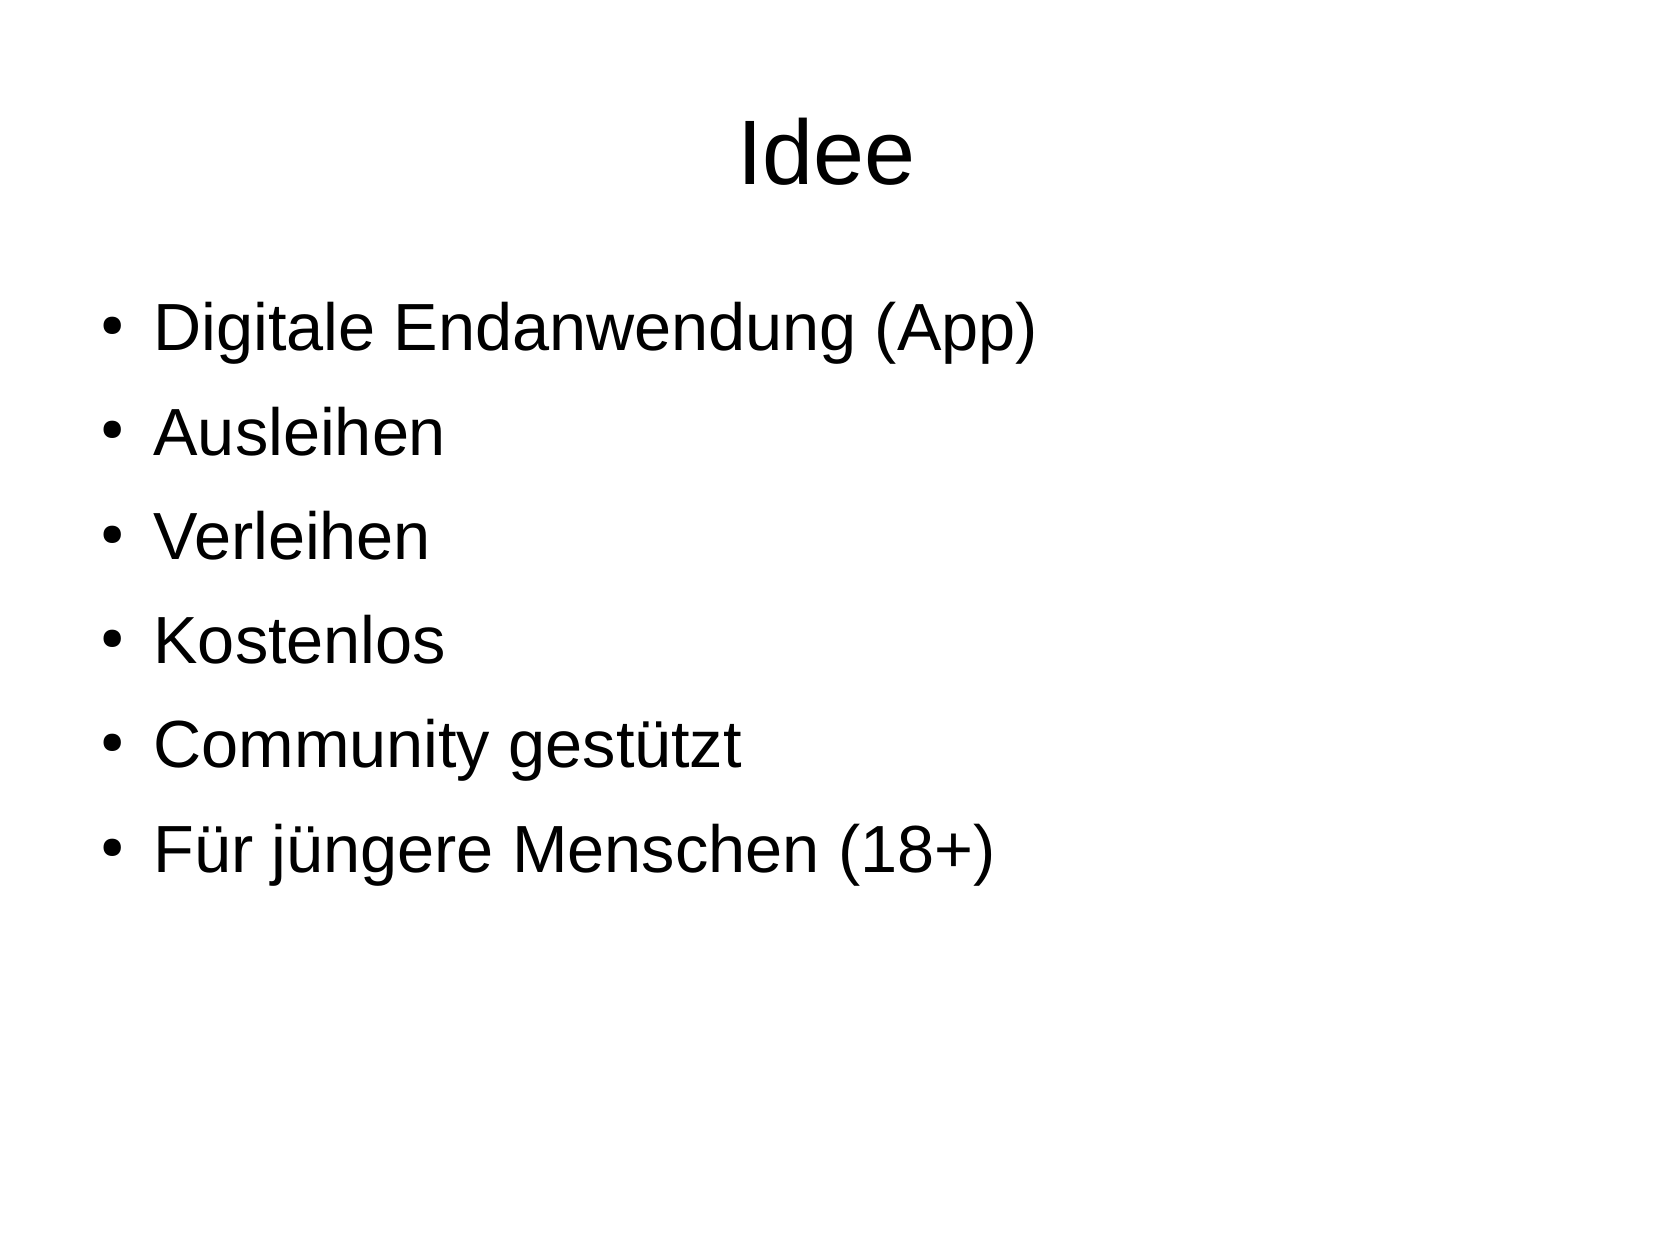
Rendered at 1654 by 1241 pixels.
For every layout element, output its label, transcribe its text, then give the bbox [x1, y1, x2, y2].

list Digitale Endanwendung (App) Ausleihen Verleihen Kostenlos Community gestützt Für jüngere Menschen (18+) [82, 290, 1571, 1109]
title Idee [82, 49, 1571, 257]
